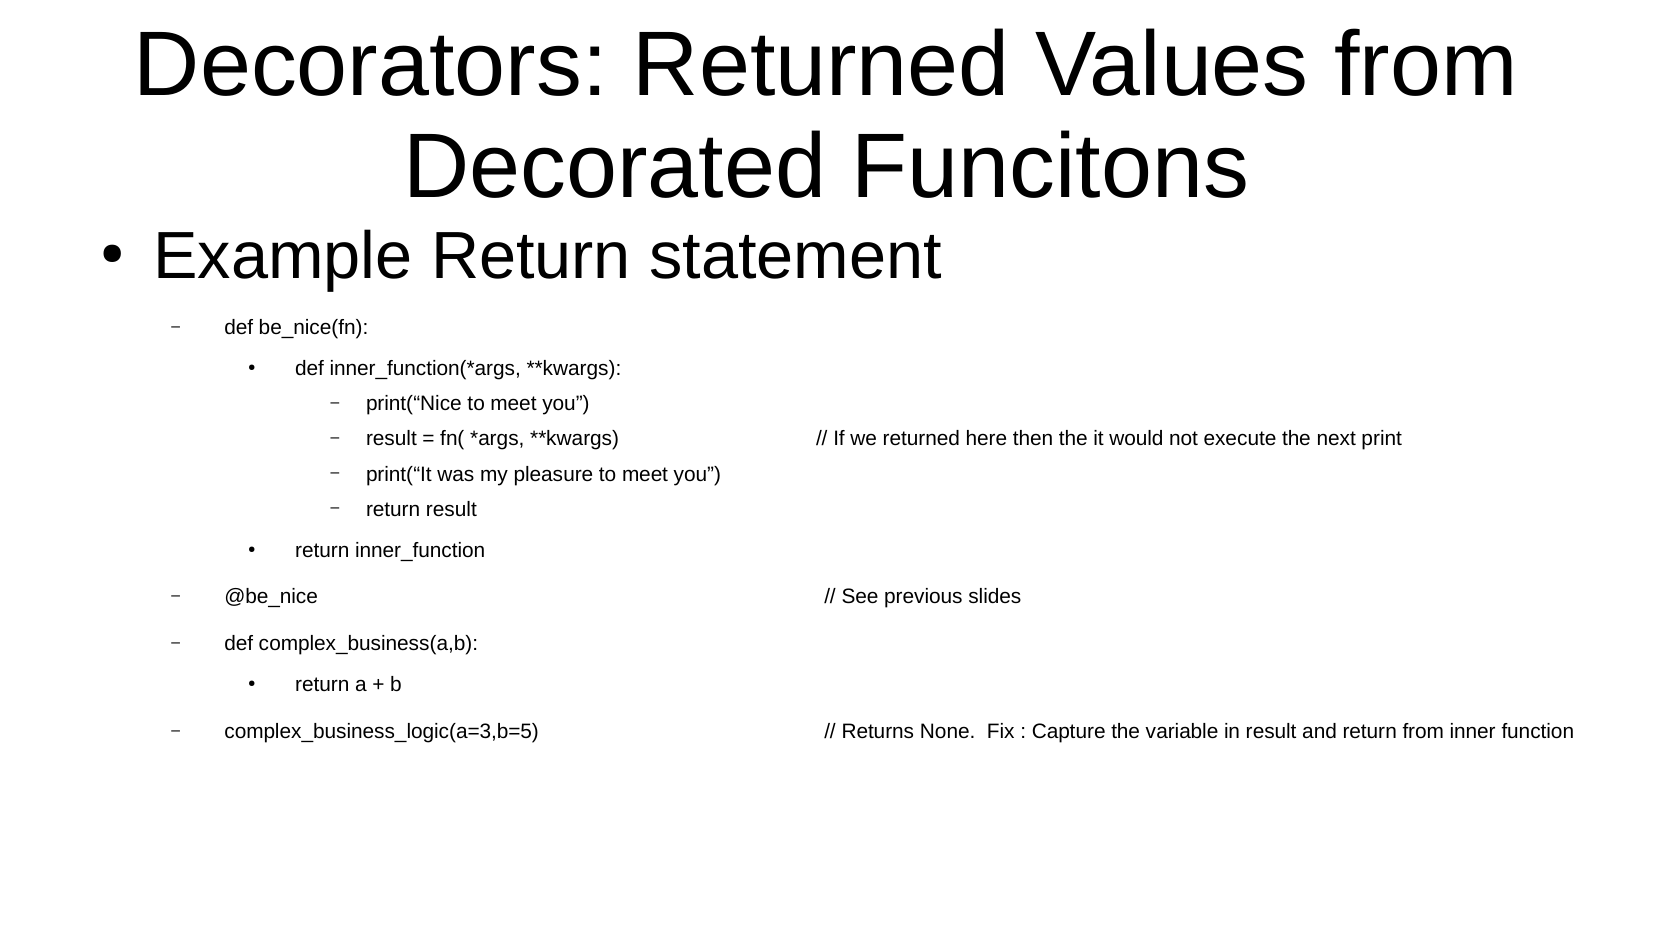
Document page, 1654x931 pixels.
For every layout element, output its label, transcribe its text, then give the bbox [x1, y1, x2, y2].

list Example Return statement def be_nice(fn): def inner_function(*args, **kwargs): print(“Nice to meet you”) result = fn( *args, **kwargs) // If we returned here then the it would not execute the next print print(“It was my pleasure to meet you”) return result return inner_function @be_nice // See previous slides def complex_business(a,b): return a + b complex_business_logic(a=3,b=5) // Returns None. Fix : Capture the variable in result and return from inner function [82, 217, 1636, 916]
title Decorators: Returned Values from Decorated Funcitons [82, 12, 1571, 217]
